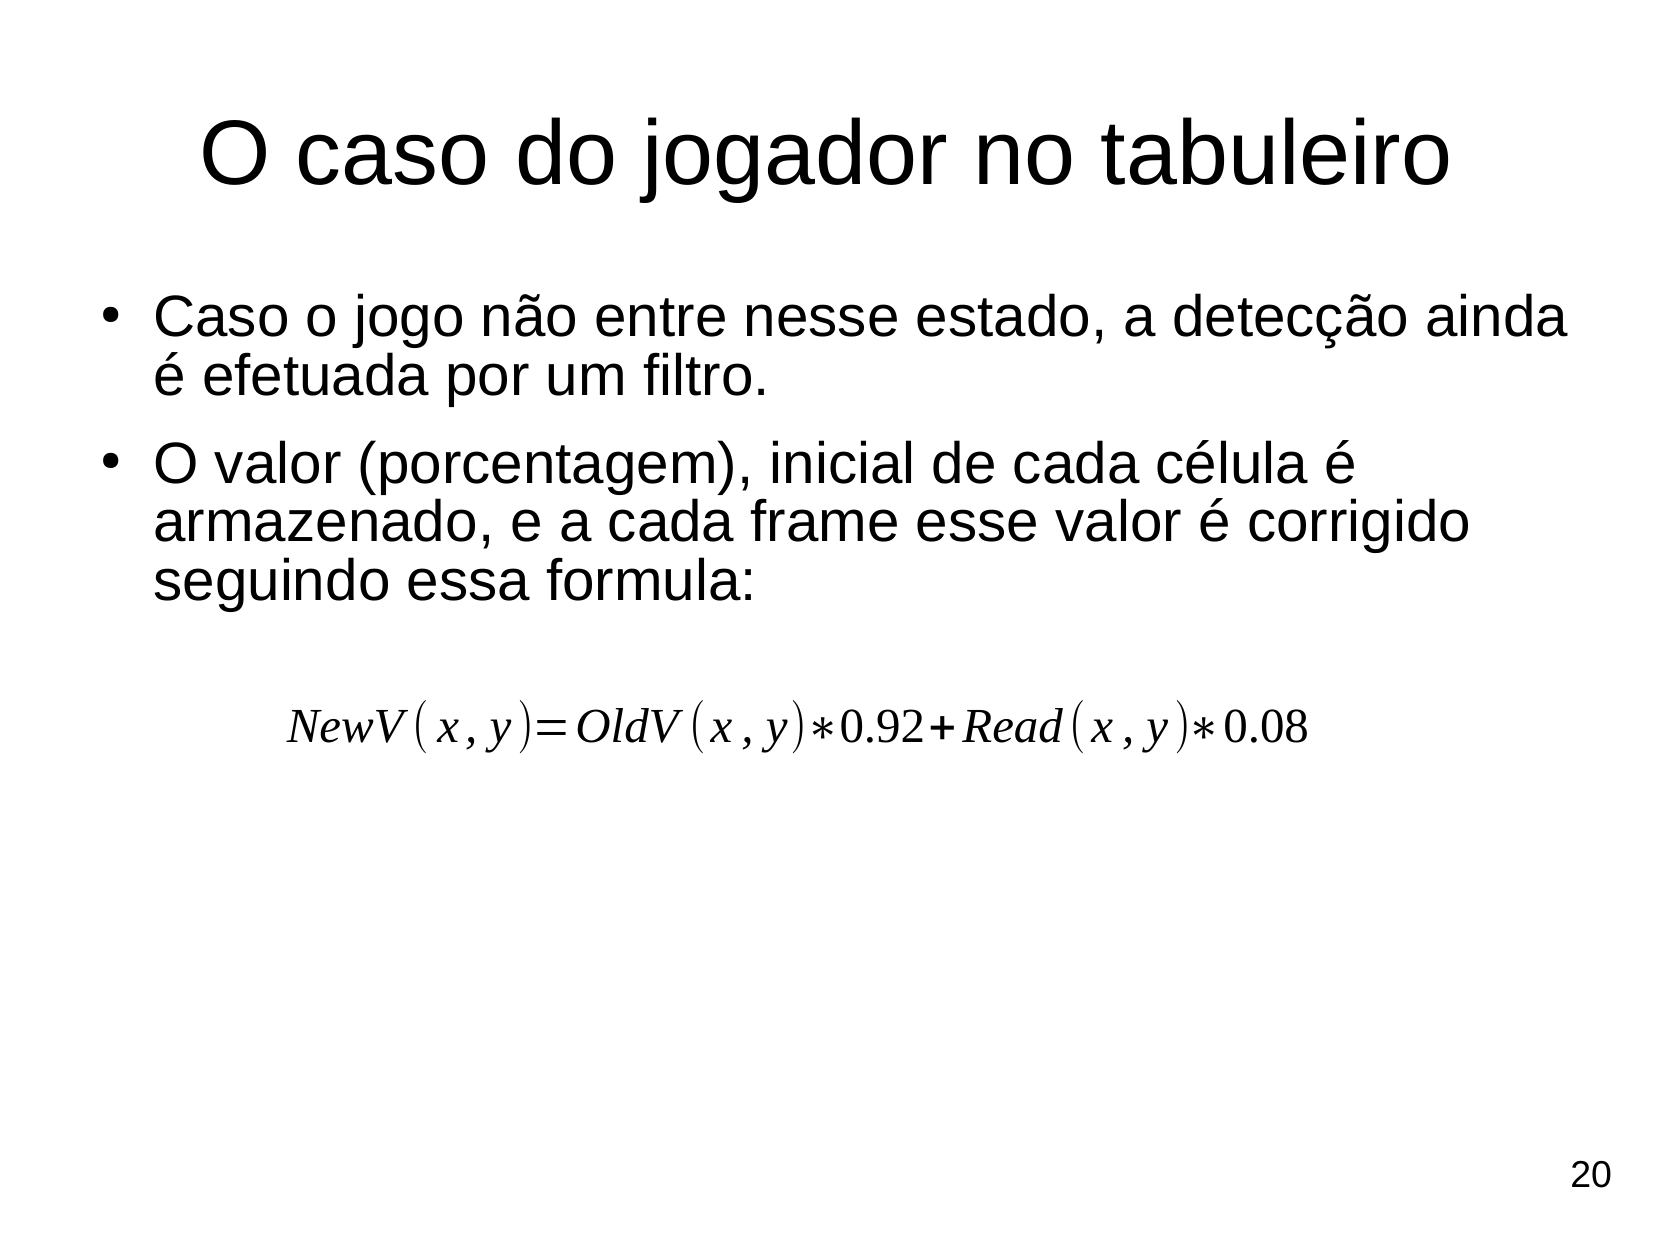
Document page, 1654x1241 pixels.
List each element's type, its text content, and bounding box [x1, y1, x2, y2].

list Caso o jogo não entre nesse estado, a detecção ainda é efetuada por um filtro. O valor (porcentagem), inicial de cada célula é armazenado, e a cada frame esse valor é corrigido seguindo essa formula: [82, 290, 1571, 1010]
text_box <número> [968, 1146, 1627, 1217]
title O caso do jogador no tabuleiro [82, 49, 1571, 257]
chart [271, 696, 1321, 756]
